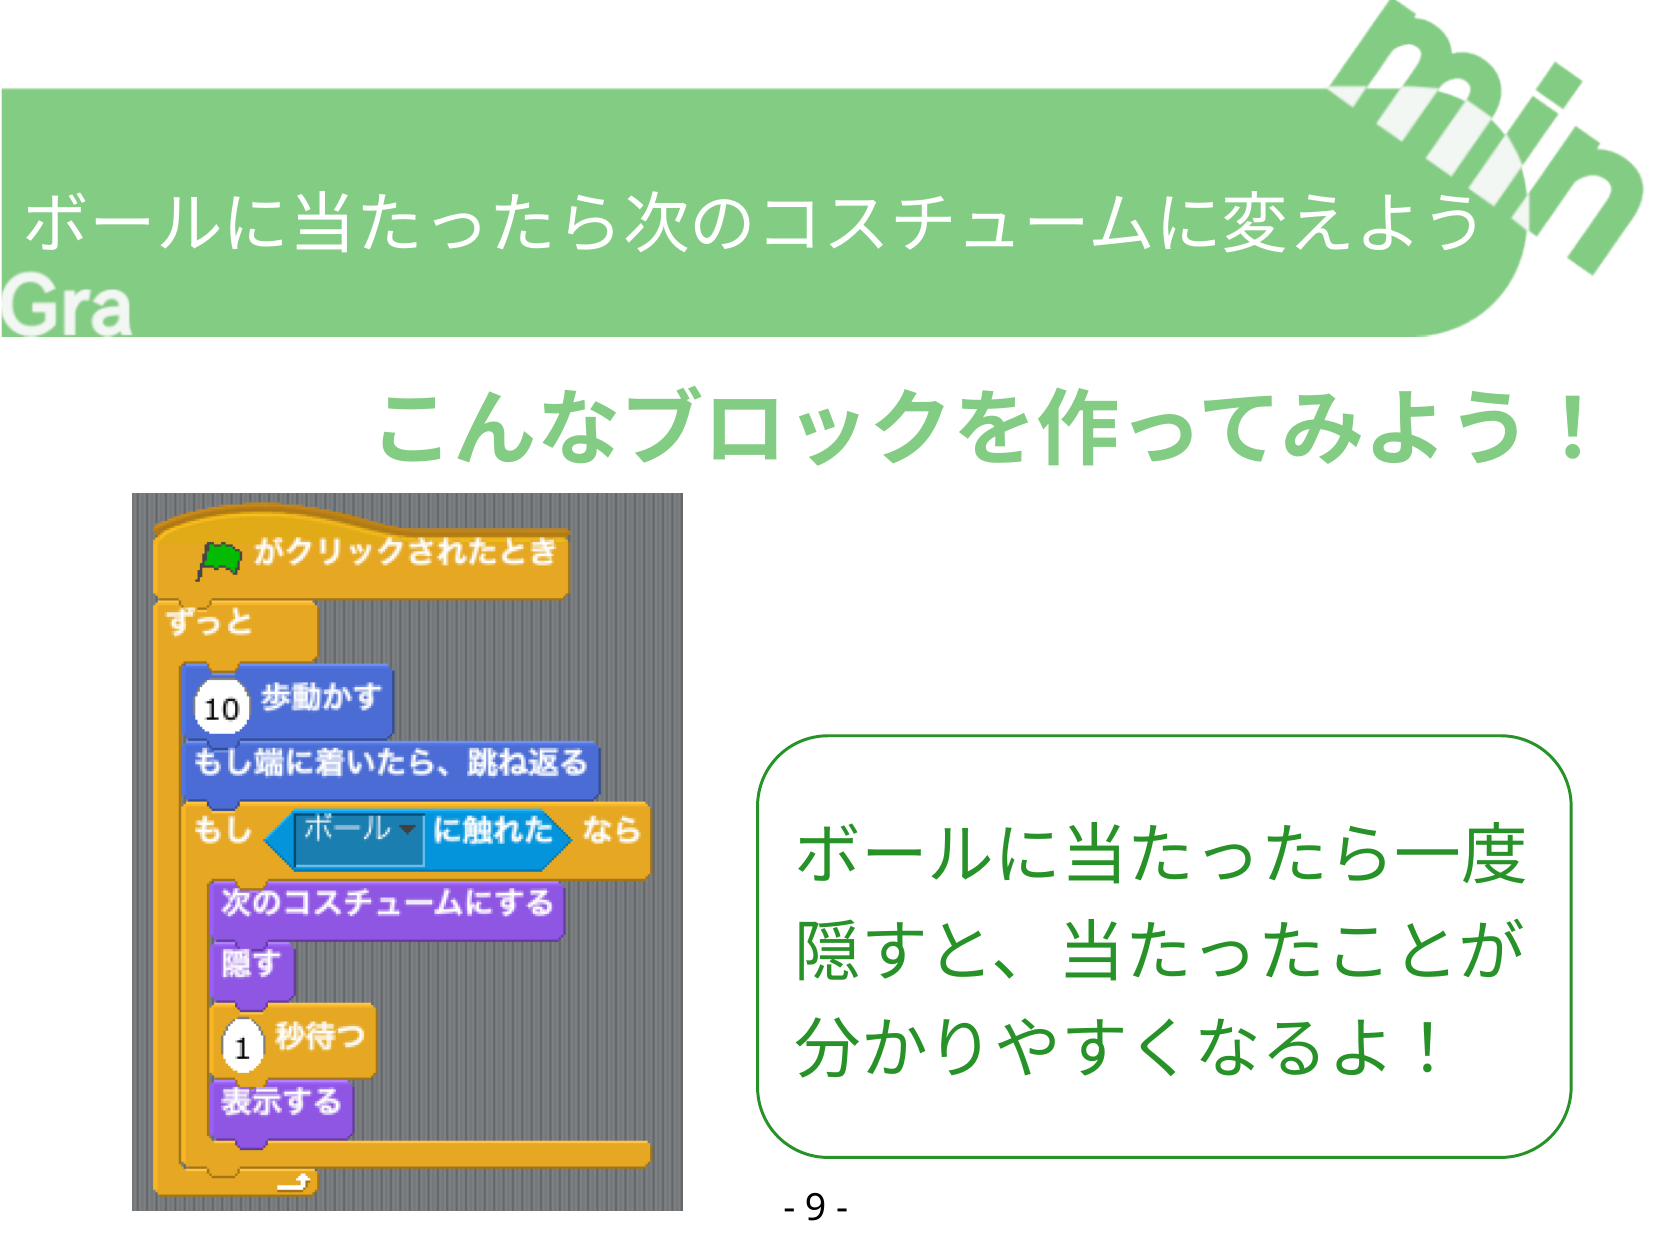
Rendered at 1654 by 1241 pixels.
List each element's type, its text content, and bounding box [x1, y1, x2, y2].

title ボールに当たったら次のコスチュームに変えよう [11, 113, 1501, 324]
text_box ボールに当たったら一度隠すと、当たったことが分かりやすくなるよ！ [757, 735, 1572, 1158]
text_box - 9 - [768, 1173, 886, 1241]
text_box こんなブロックを作ってみよう！ [35, 354, 1630, 494]
picture [132, 493, 683, 1211]
picture [1, 0, 1654, 337]
